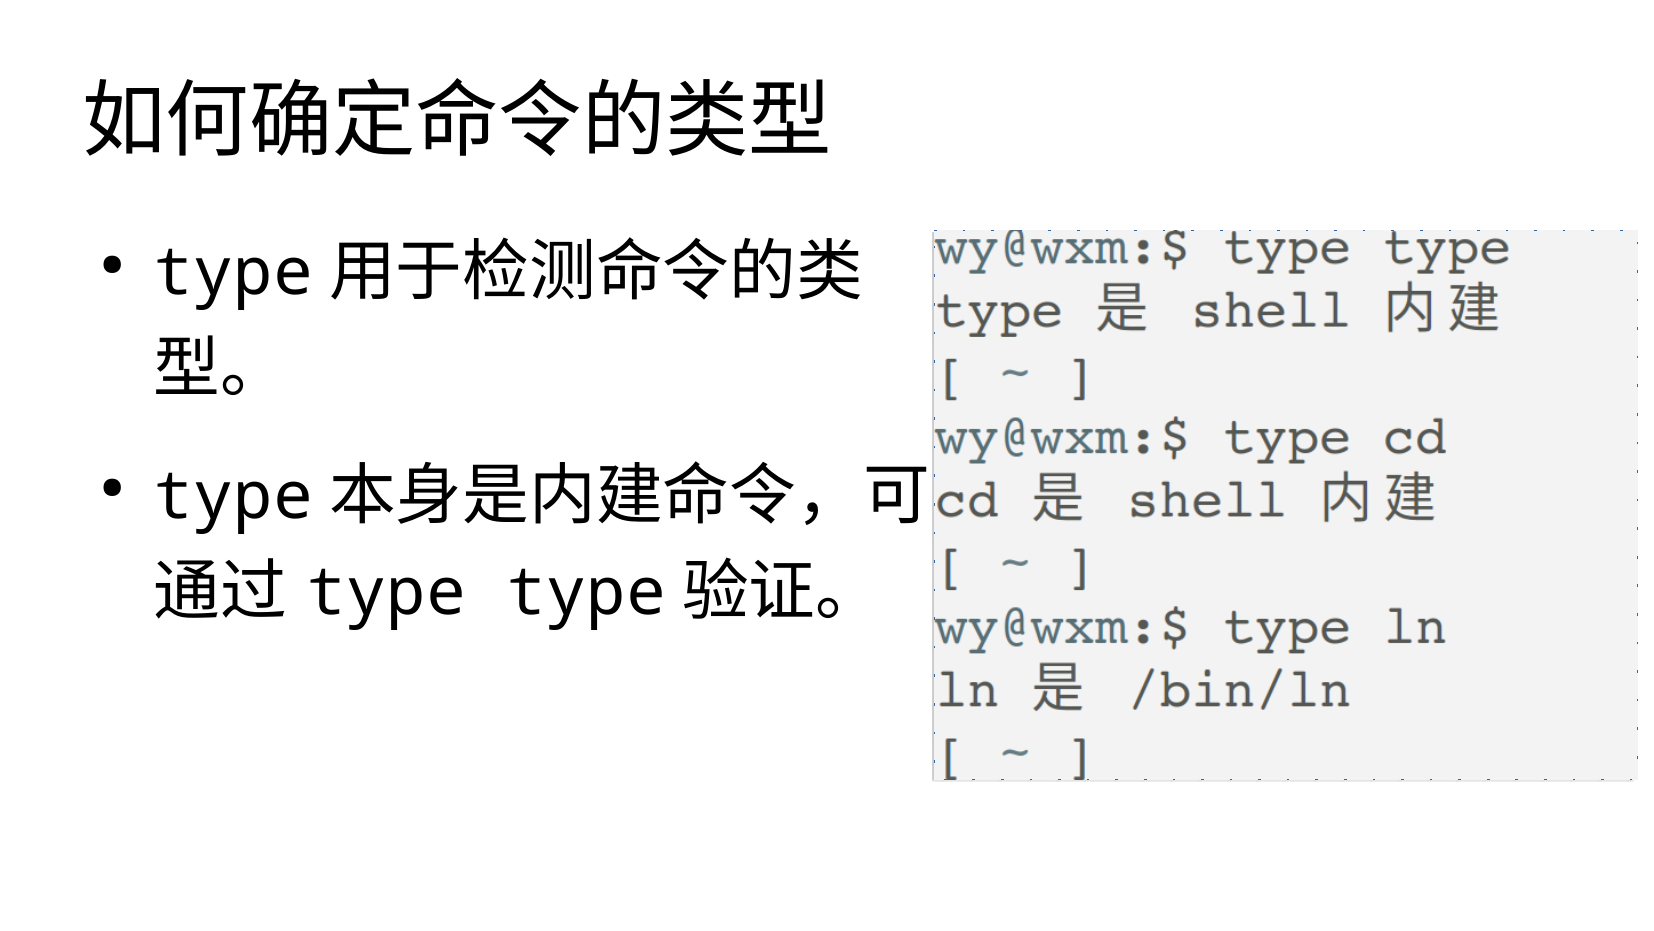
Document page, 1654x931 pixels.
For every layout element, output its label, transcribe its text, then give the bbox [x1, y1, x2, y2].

picture [934, 230, 1638, 780]
title 如何确定命令的类型 [82, 37, 1571, 189]
list type用于检测命令的类型。 type本身是内建命令，可通过type type验证。 [82, 217, 957, 758]
